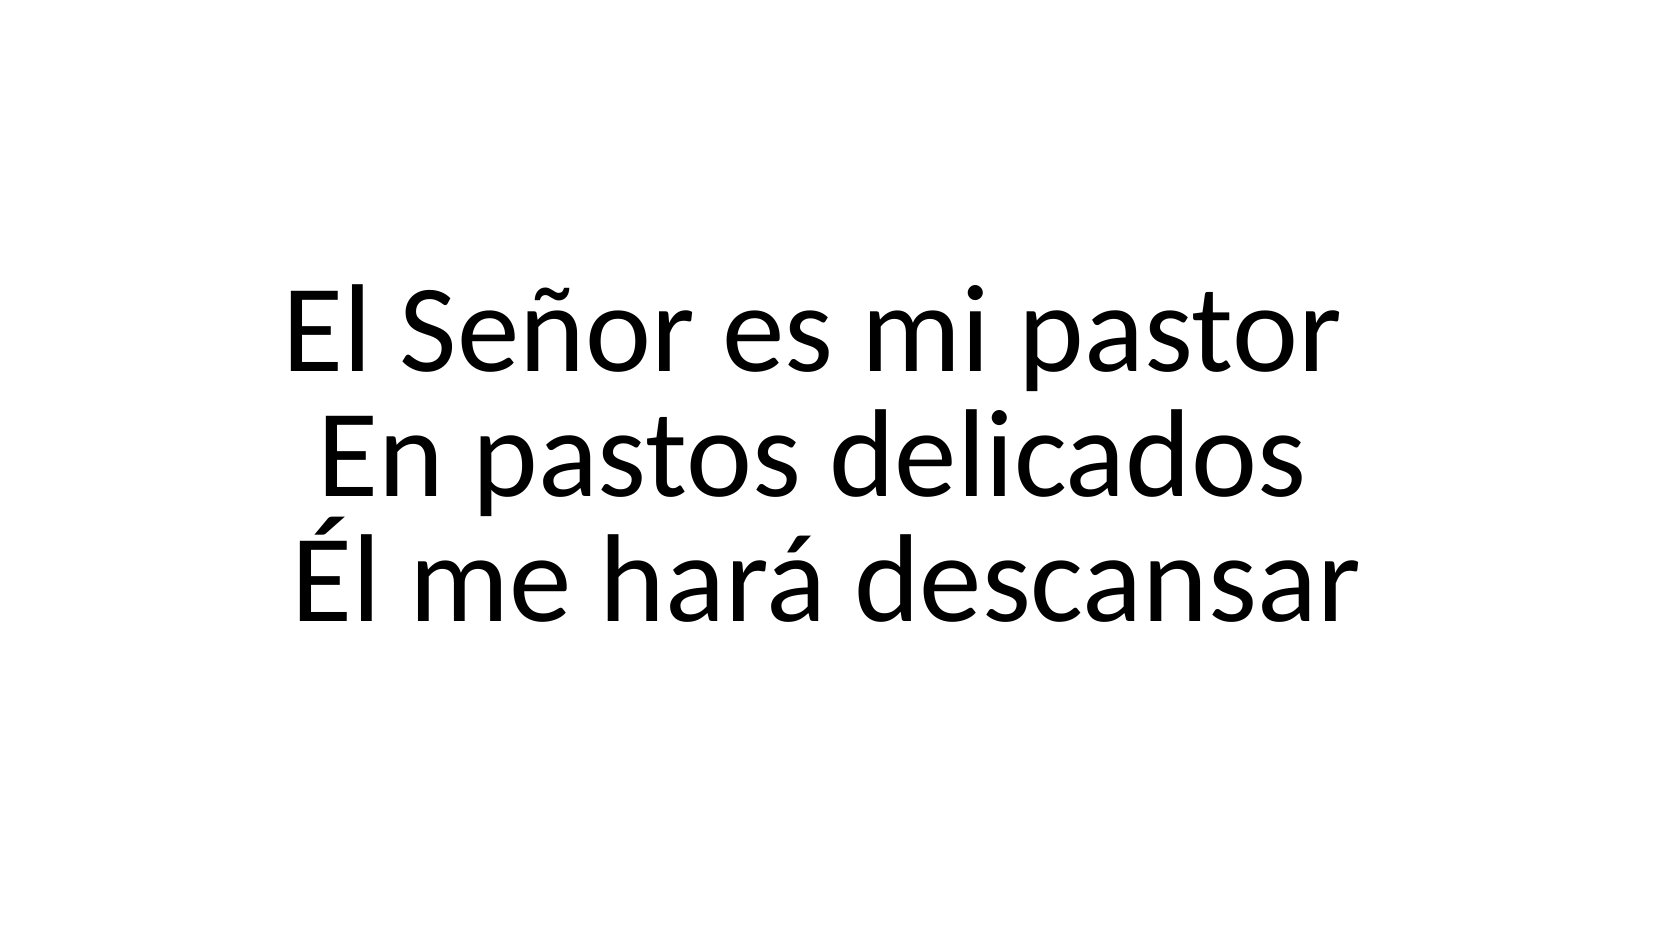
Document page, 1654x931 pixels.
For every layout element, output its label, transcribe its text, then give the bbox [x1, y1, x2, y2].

title El Señor es mi pastor En pastos delicados Él me hará descansar [0, 0, 1654, 931]
